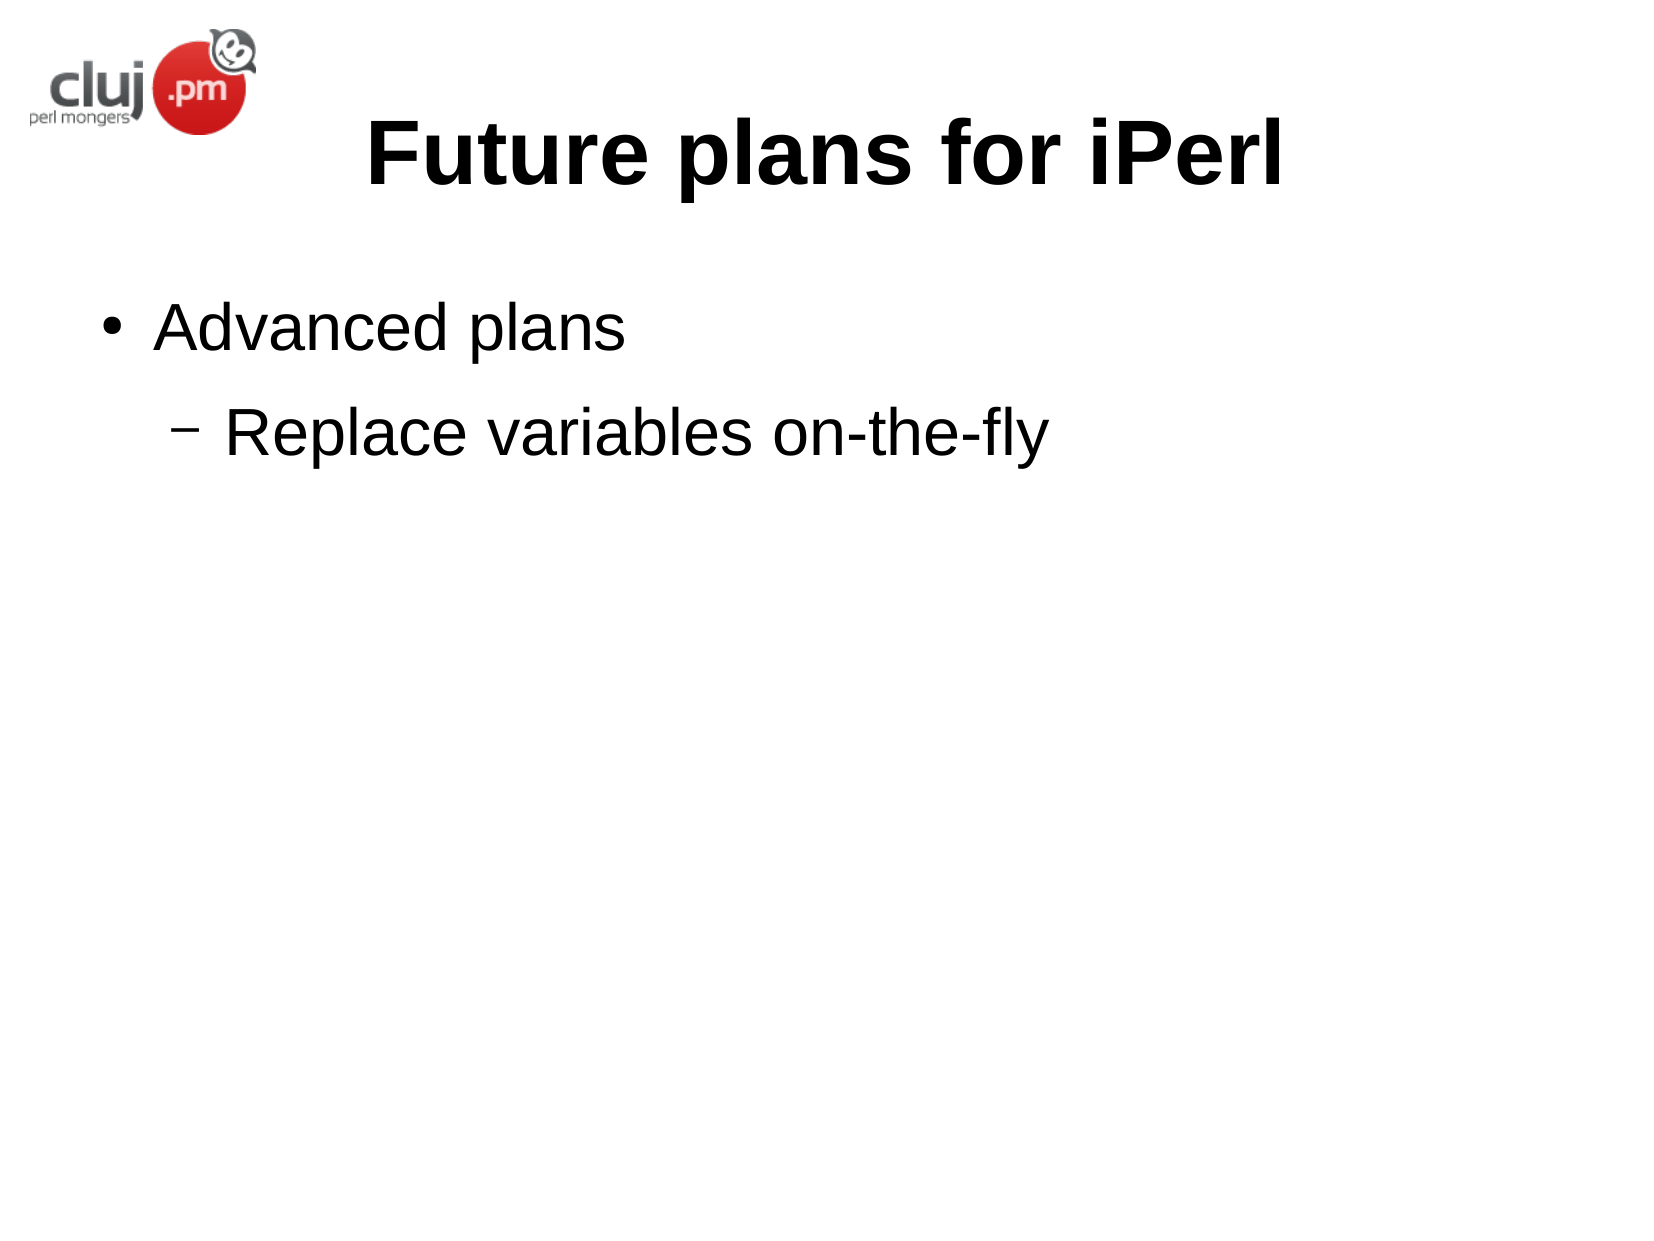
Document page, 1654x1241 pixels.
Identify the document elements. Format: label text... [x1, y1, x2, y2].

picture [30, 29, 256, 135]
list Advanced plans Replace variables on-the-fly [82, 290, 1538, 1171]
title Future plans for iPerl [82, 49, 1571, 257]
